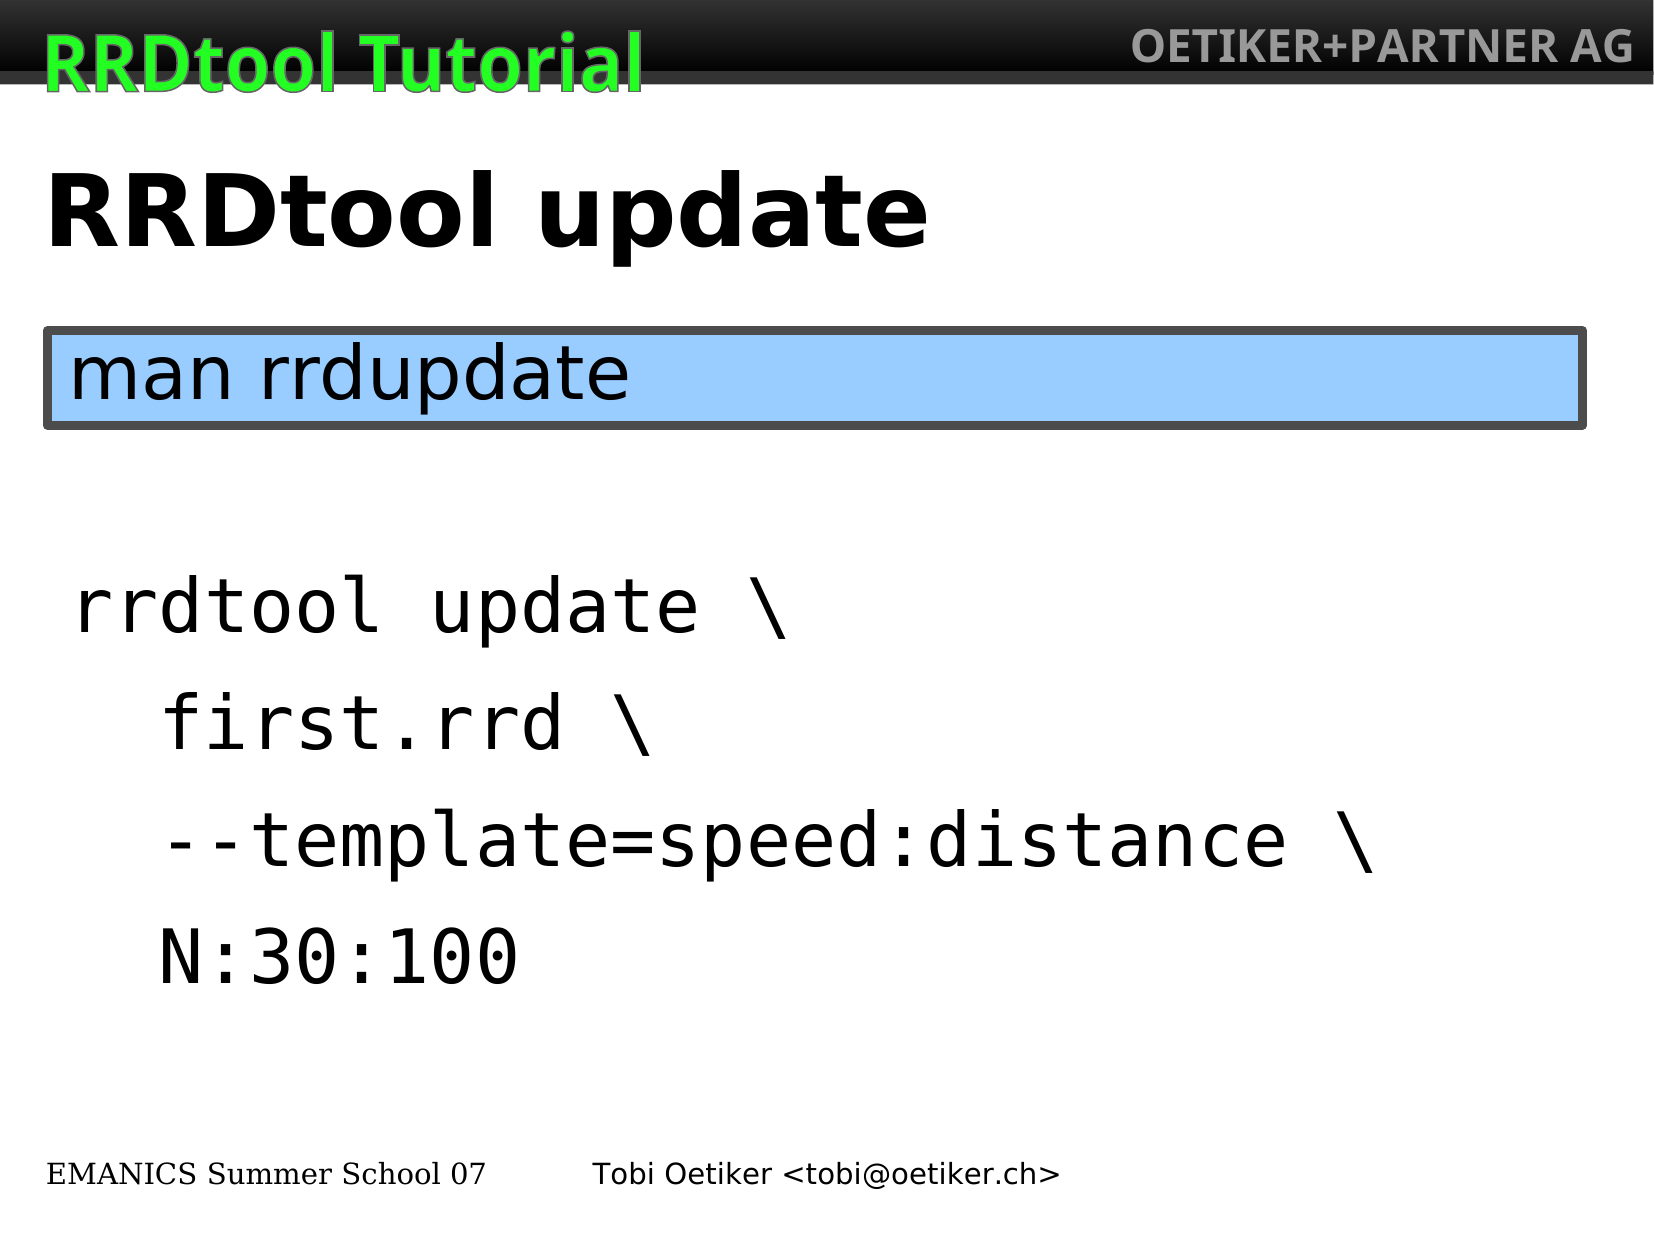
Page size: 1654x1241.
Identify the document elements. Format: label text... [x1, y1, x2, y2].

title RRDtool update [43, 137, 1582, 287]
text_box [1571, 330, 1583, 426]
list man rrdupdate rrdtool update \ first.rrd \ --template=speed:distance \ N:30:100 [50, 329, 1571, 1099]
